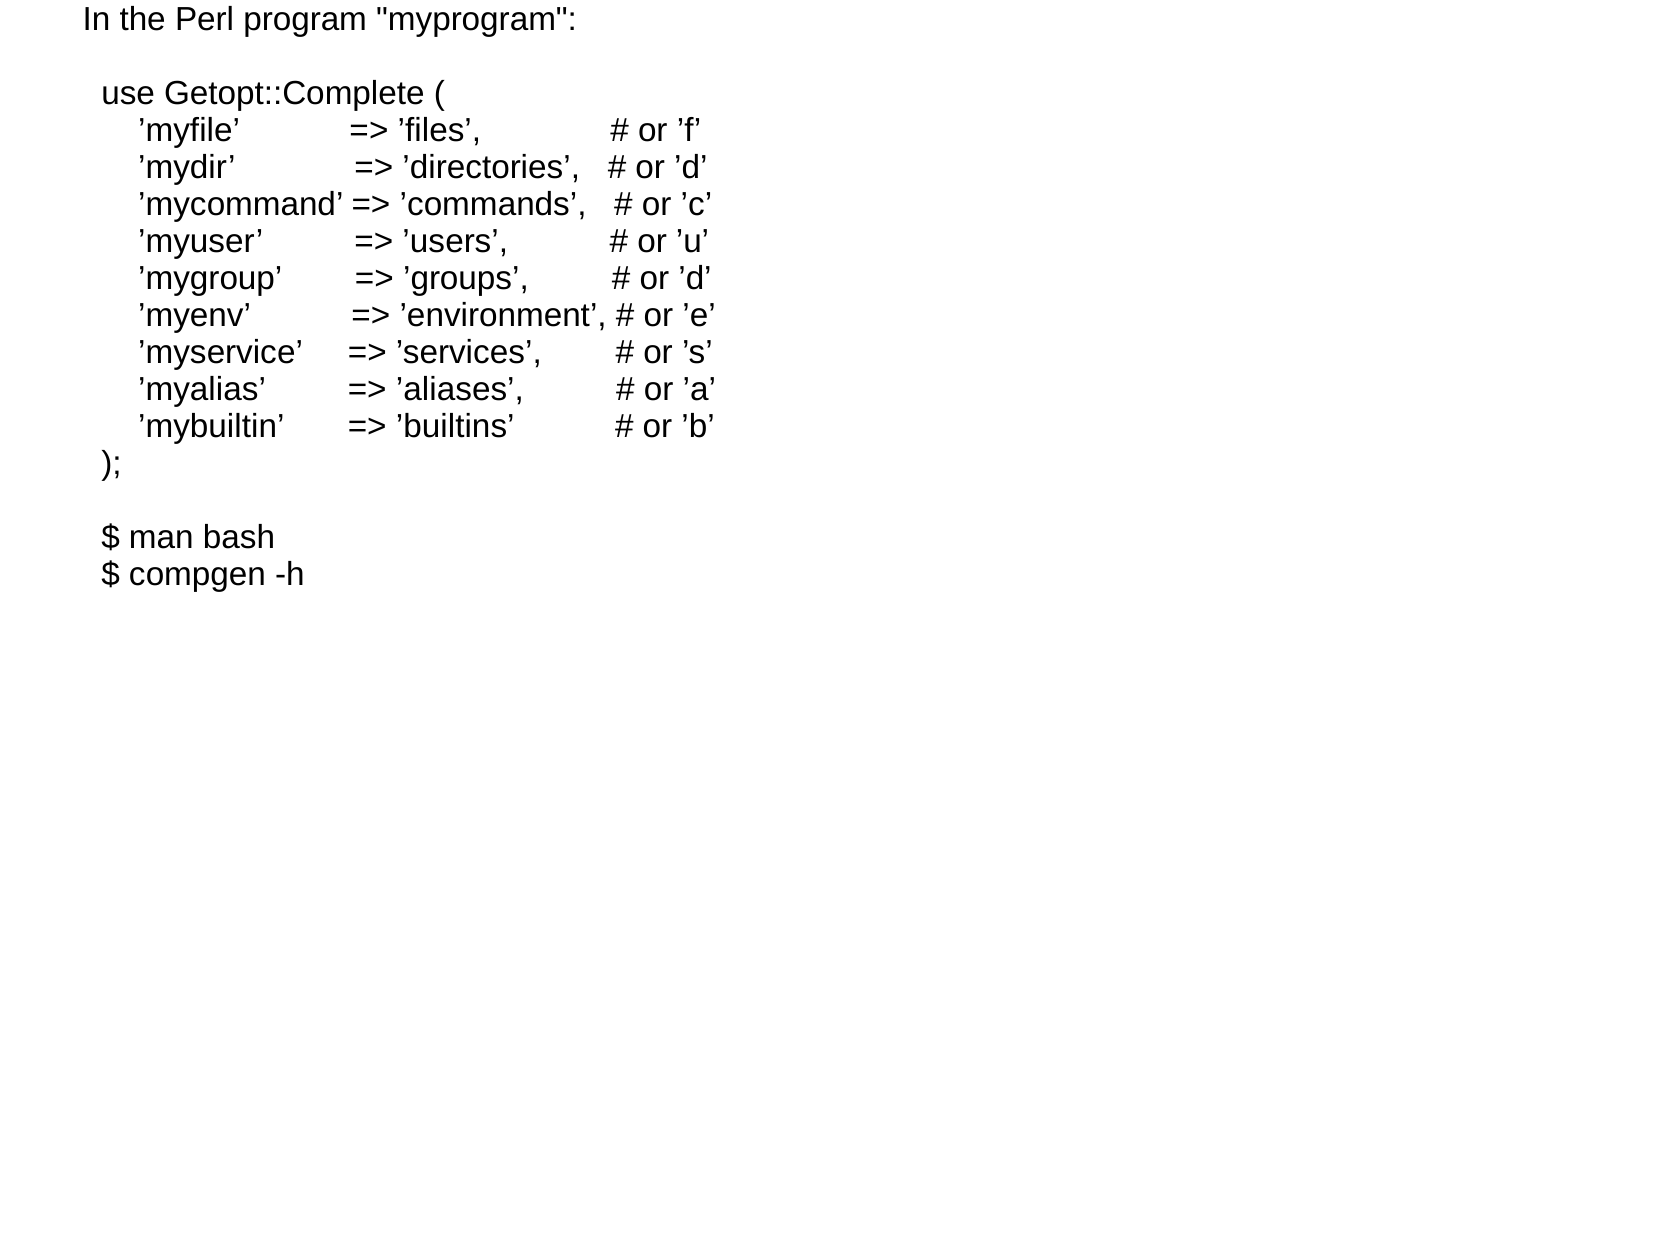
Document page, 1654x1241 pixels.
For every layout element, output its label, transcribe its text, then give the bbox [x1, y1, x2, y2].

subtitle In the Perl program "myprogram": use Getopt::Complete ( ’myfile’ => ’files’, # or ’f’ ’mydir’ => ’directories’, # or ’d’ ’mycommand’ => ’commands’, # or ’c’ ’myuser’ => ’users’, # or ’u’ ’mygroup’ => ’groups’, # or ’d’ ’myenv’ => ’environment’, # or ’e’ ’myservice’ => ’services’, # or ’s’ ’myalias’ => ’aliases’, # or ’a’ ’mybuiltin’ => ’builtins’ # or ’b’ ); $ man bash $ compgen -h [82, 0, 1571, 1060]
